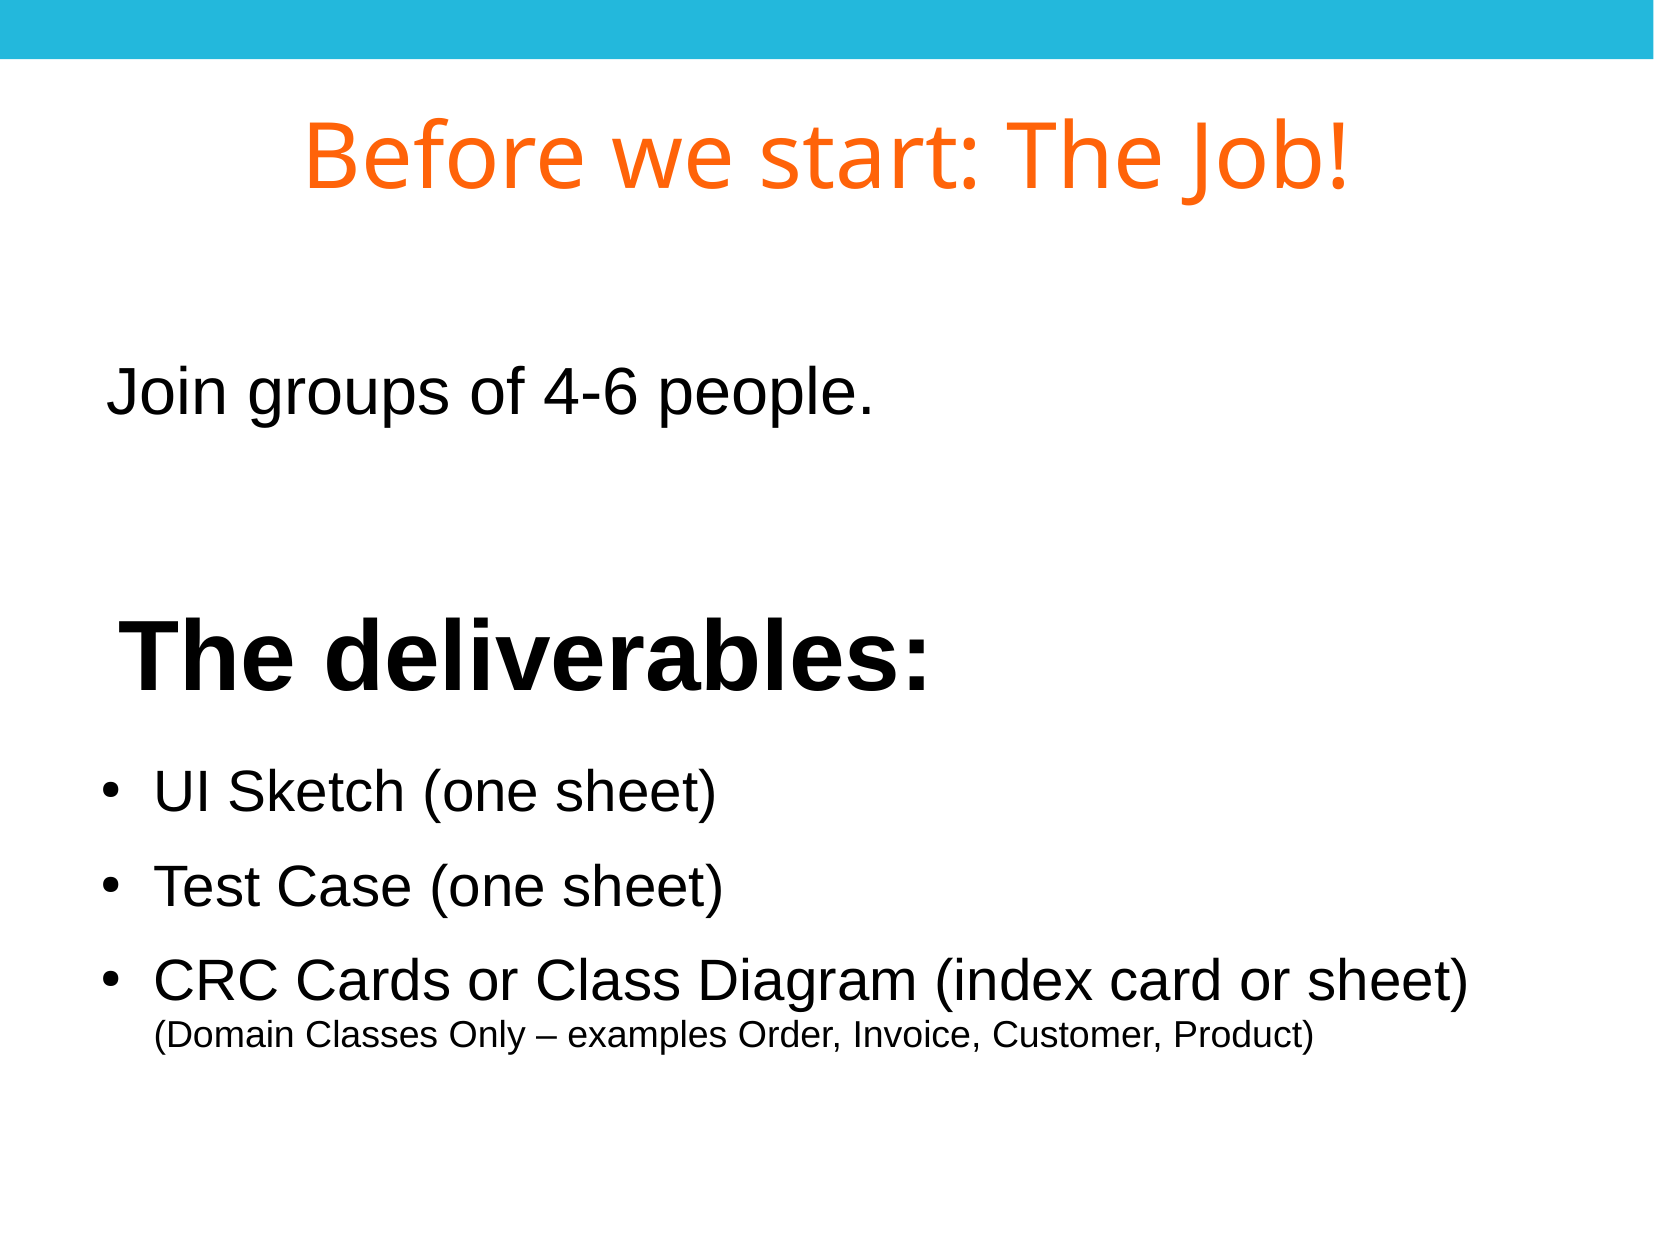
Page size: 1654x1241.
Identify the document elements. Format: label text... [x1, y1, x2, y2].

list Join groups of 4-6 people. The deliverables: UI Sketch (one sheet) Test Case (one sheet) CRC Cards or Class Diagram (index card or sheet) (Domain Classes Only – examples Order, Invoice, Customer, Product) [82, 354, 1571, 1182]
title Before we start: The Job! [82, 49, 1571, 257]
